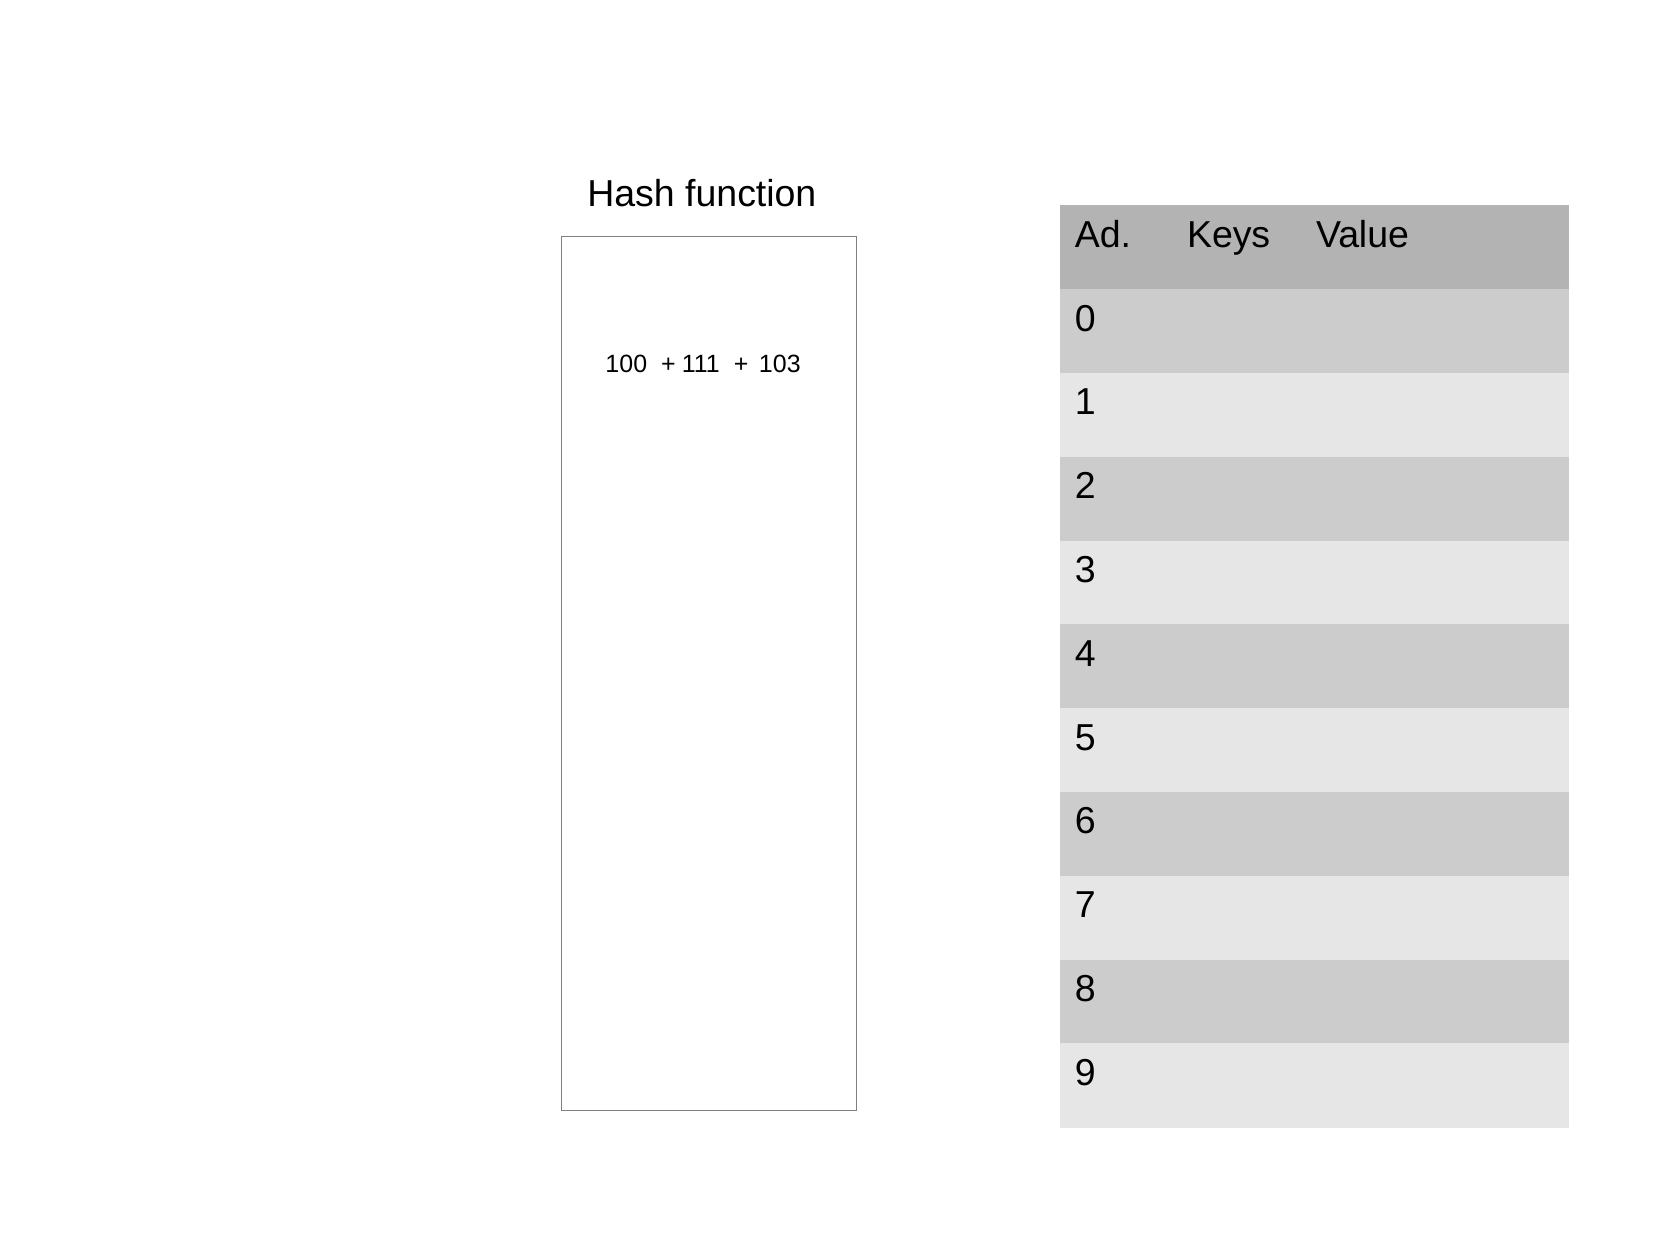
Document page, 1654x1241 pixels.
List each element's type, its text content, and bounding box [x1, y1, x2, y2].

table_header Keys [1172, 205, 1301, 289]
table_cell 8 [1060, 960, 1172, 1043]
table_cell [1301, 624, 1569, 708]
text_box [561, 236, 857, 1111]
table_cell [1301, 541, 1569, 624]
table_cell 7 [1060, 876, 1172, 960]
table_cell [1172, 373, 1301, 457]
table_cell [1301, 373, 1569, 457]
table_cell [1172, 708, 1301, 792]
table_cell [1172, 457, 1301, 541]
table_cell [1301, 960, 1569, 1043]
text_box 111 + [667, 342, 744, 386]
table_cell [1172, 792, 1301, 876]
table_cell 4 [1060, 624, 1172, 708]
table_cell [1301, 792, 1569, 876]
table_cell [1301, 289, 1569, 373]
text_box 103 [744, 342, 834, 386]
text_box Hash function [572, 165, 845, 223]
text_box 100 + [590, 342, 667, 386]
table_cell [1172, 876, 1301, 960]
table_cell 9 [1060, 1043, 1172, 1128]
table_cell [1172, 624, 1301, 708]
table_cell [1301, 708, 1569, 792]
table_cell [1172, 1043, 1301, 1128]
table_header Ad. [1060, 205, 1172, 289]
table_cell 3 [1060, 541, 1172, 624]
table_cell 0 [1060, 289, 1172, 373]
table_cell [1172, 541, 1301, 624]
table_cell [1301, 876, 1569, 960]
table_header Value [1301, 205, 1569, 289]
table_cell 1 [1060, 373, 1172, 457]
table_cell [1172, 960, 1301, 1043]
table_cell 6 [1060, 792, 1172, 876]
table_cell [1301, 457, 1569, 541]
table_cell [1301, 1043, 1569, 1128]
table_cell 2 [1060, 457, 1172, 541]
table_cell 5 [1060, 708, 1172, 792]
table_cell [1172, 289, 1301, 373]
